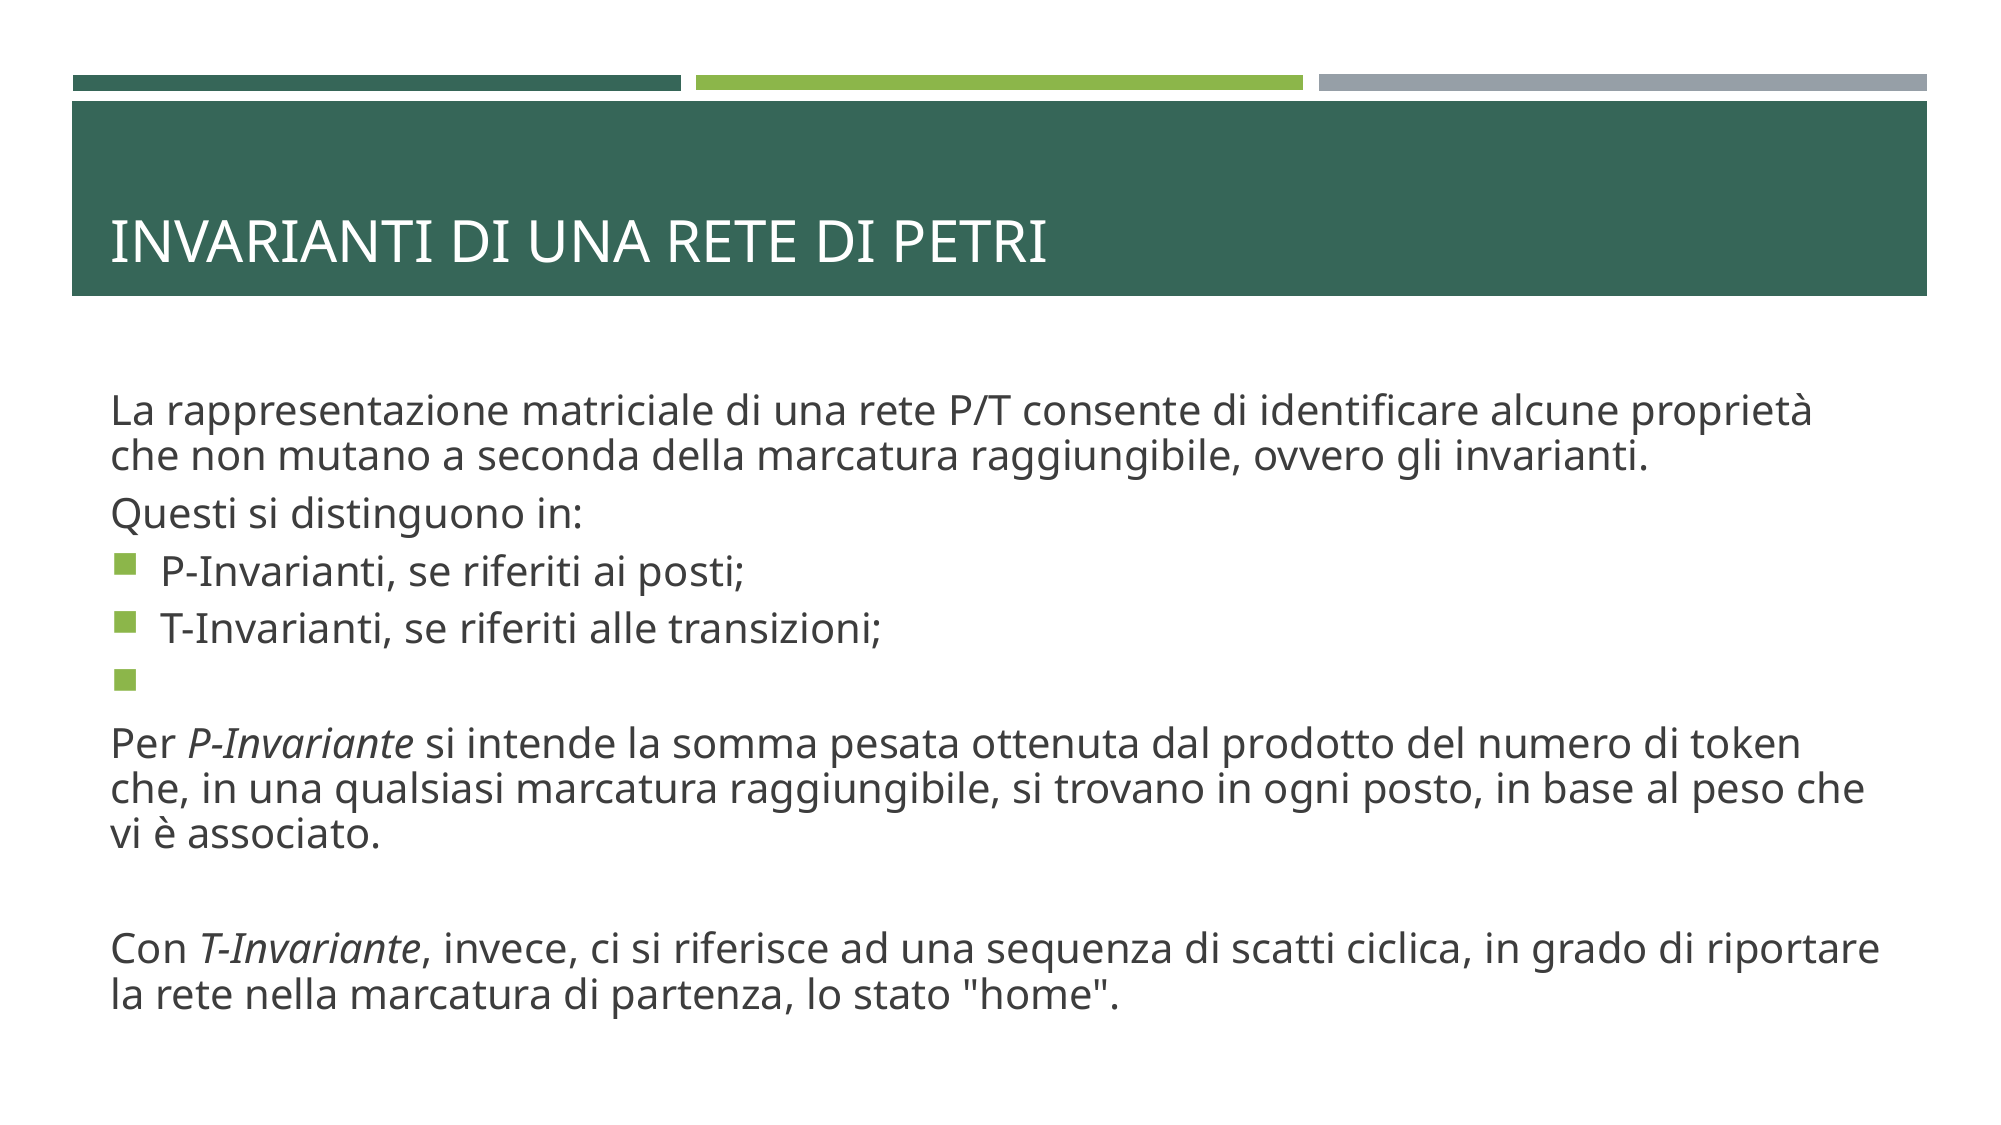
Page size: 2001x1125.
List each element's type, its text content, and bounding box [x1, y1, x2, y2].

list La rappresentazione matriciale di una rete P/T consente di identificare alcune proprietà che non mutano a seconda della marcatura raggiungibile, ovvero gli invarianti. Questi si distinguono in: P-Invarianti, se riferiti ai posti; T-Invarianti, se riferiti alle transizioni; Per P-Invariante si intende la somma pesata ottenuta dal prodotto del numero di token che, in una qualsiasi marcatura raggiungibile, si trovano in ogni posto, in base al peso che vi è associato. Con T-Invariante, invece, ci si riferisce ad una sequenza di scatti ciclica, in grado di riportare la rete nella marcatura di partenza, lo stato "home". [95, 321, 1905, 1087]
title Invarianti di una rete di petri [95, 115, 1905, 282]
